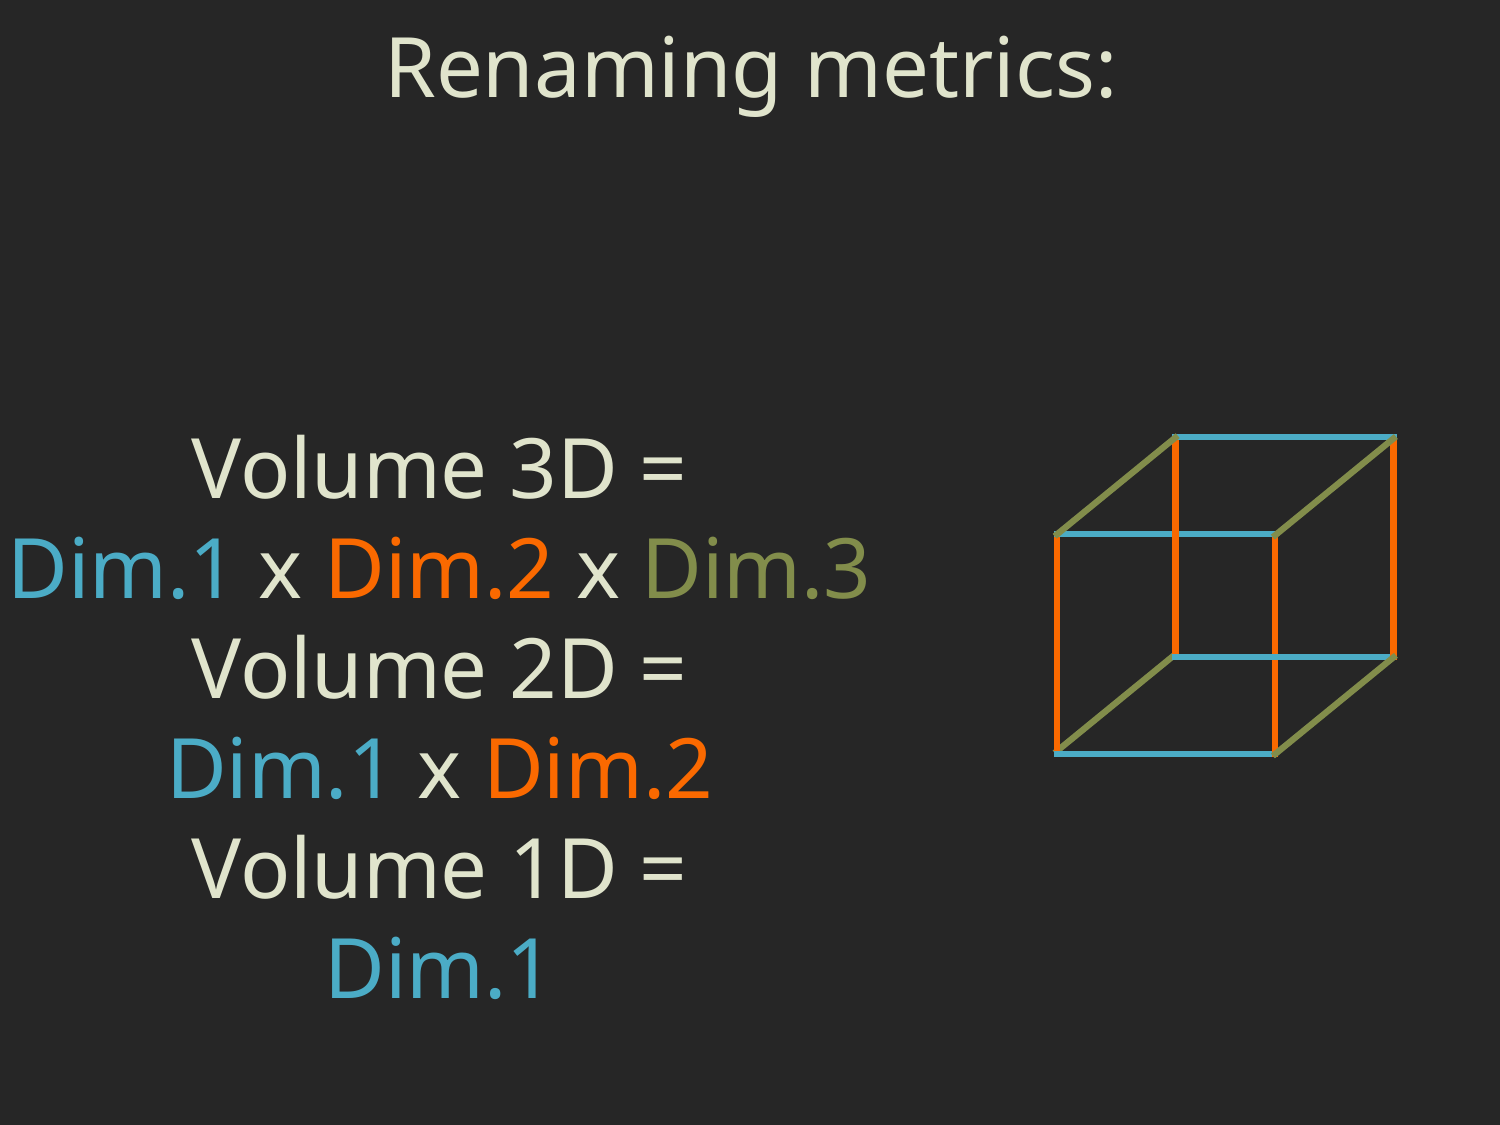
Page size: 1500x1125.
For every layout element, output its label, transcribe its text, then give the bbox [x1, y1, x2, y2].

text_box Volume 3D = Dim.1 x Dim.2 x Dim.3 Volume 2D = Dim.1 x Dim.2 Volume 1D = Dim.1 [0, 407, 887, 1023]
text_box Renaming metrics: [369, 6, 1133, 122]
